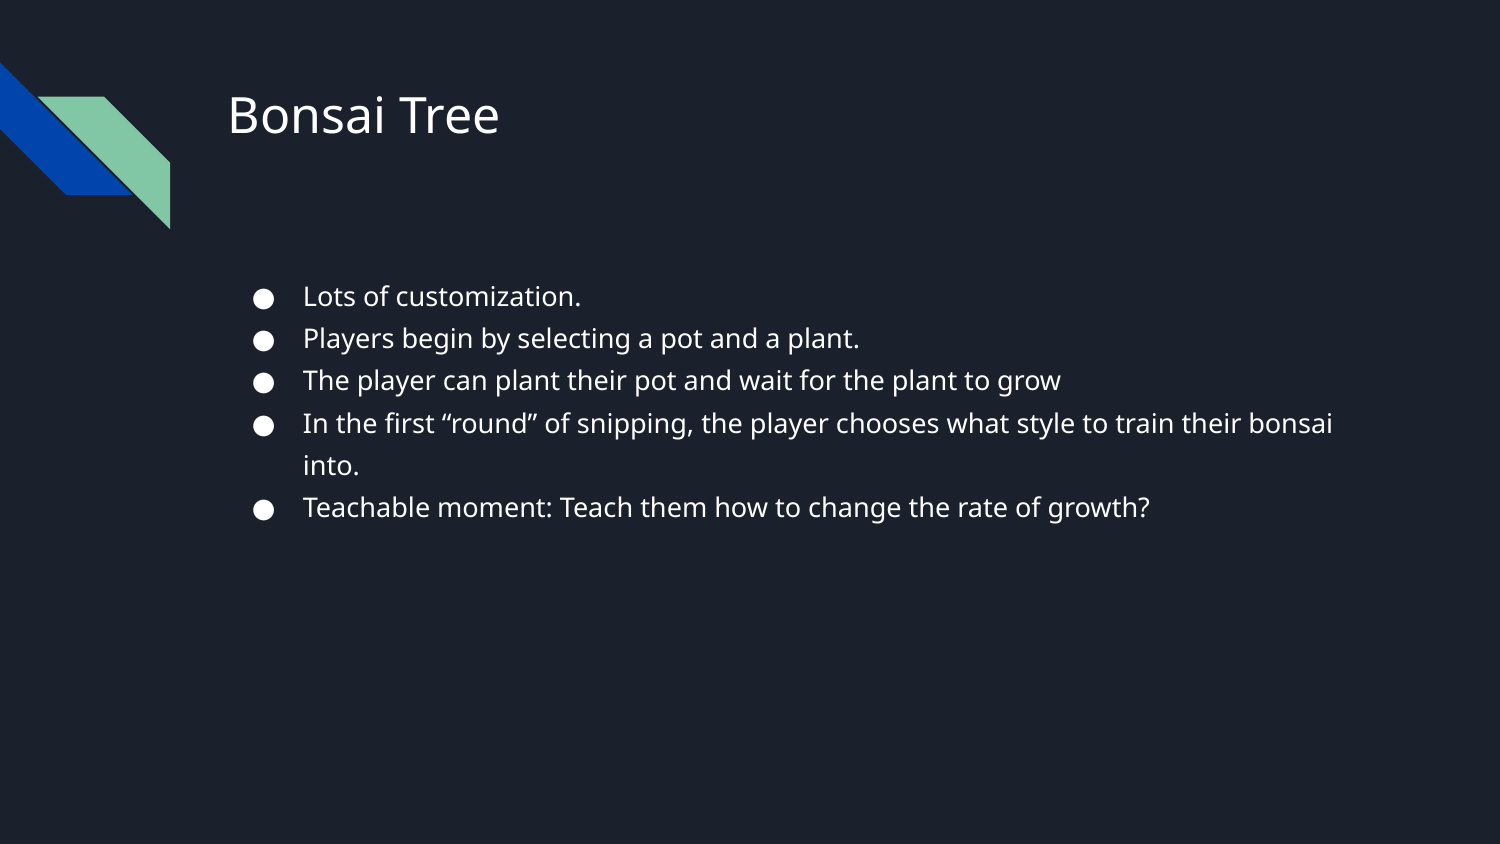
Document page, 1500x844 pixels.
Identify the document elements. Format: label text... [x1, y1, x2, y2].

list Lots of customization. Players begin by selecting a pot and a plant. The player can plant their pot and wait for the plant to grow In the first “round” of snipping, the player chooses what style to train their bonsai into. Teachable moment: Teach them how to change the rate of growth? [212, 257, 1368, 735]
title Bonsai Tree [212, 64, 1368, 215]
